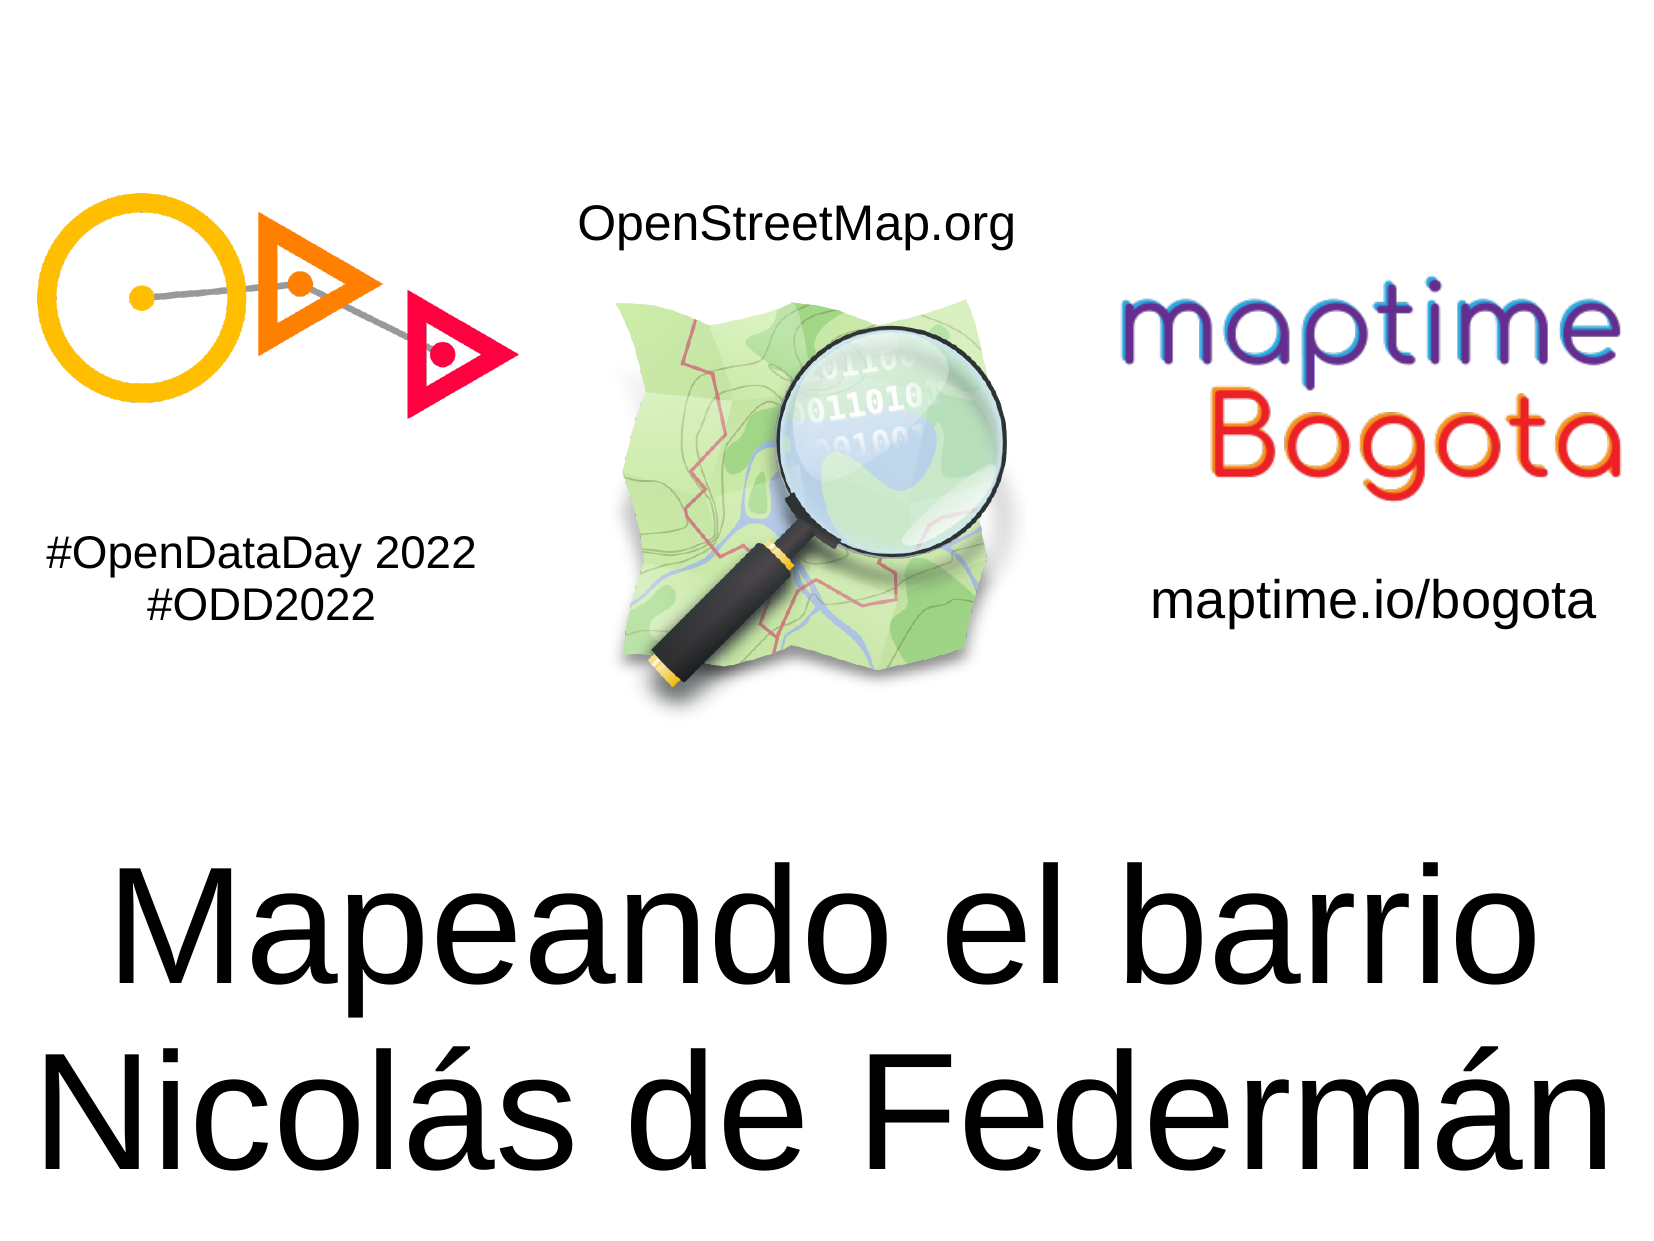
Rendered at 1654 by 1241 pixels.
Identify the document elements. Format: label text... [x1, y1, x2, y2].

text_box #OpenDataDay 2022 #ODD2022 [31, 520, 526, 638]
text_box maptime.io/bogota [1136, 562, 1613, 638]
picture [1058, 74, 1654, 704]
picture [37, 193, 519, 419]
picture [600, 314, 1027, 727]
text_box Mapeando el barrio Nicolás de Federmán [17, 825, 1633, 1213]
text_box OpenStreetMap.org [562, 187, 1051, 314]
